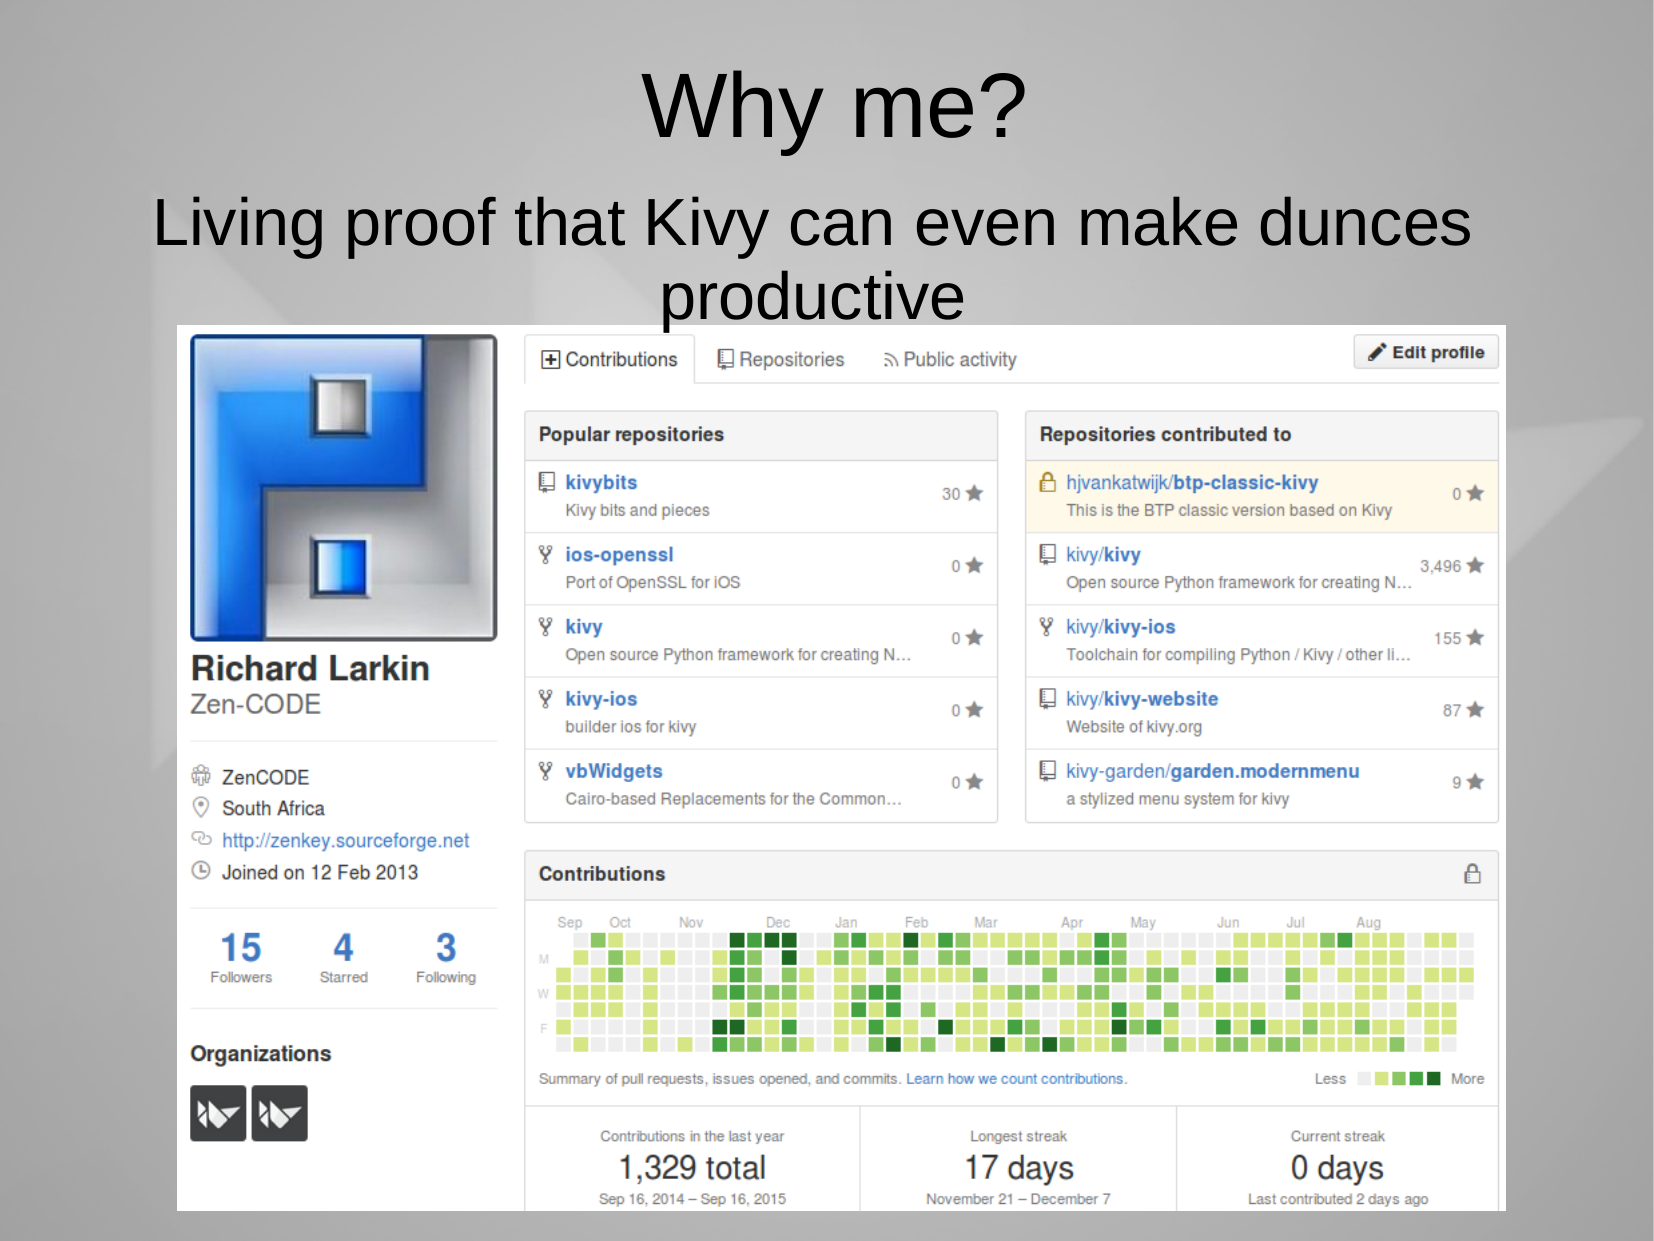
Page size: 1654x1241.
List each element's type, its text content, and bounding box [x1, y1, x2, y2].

text_box Living proof that Kivy can even make dunces productive [137, 177, 1565, 342]
picture [0, 0, 1654, 1241]
title Why me? [90, 2, 1580, 210]
